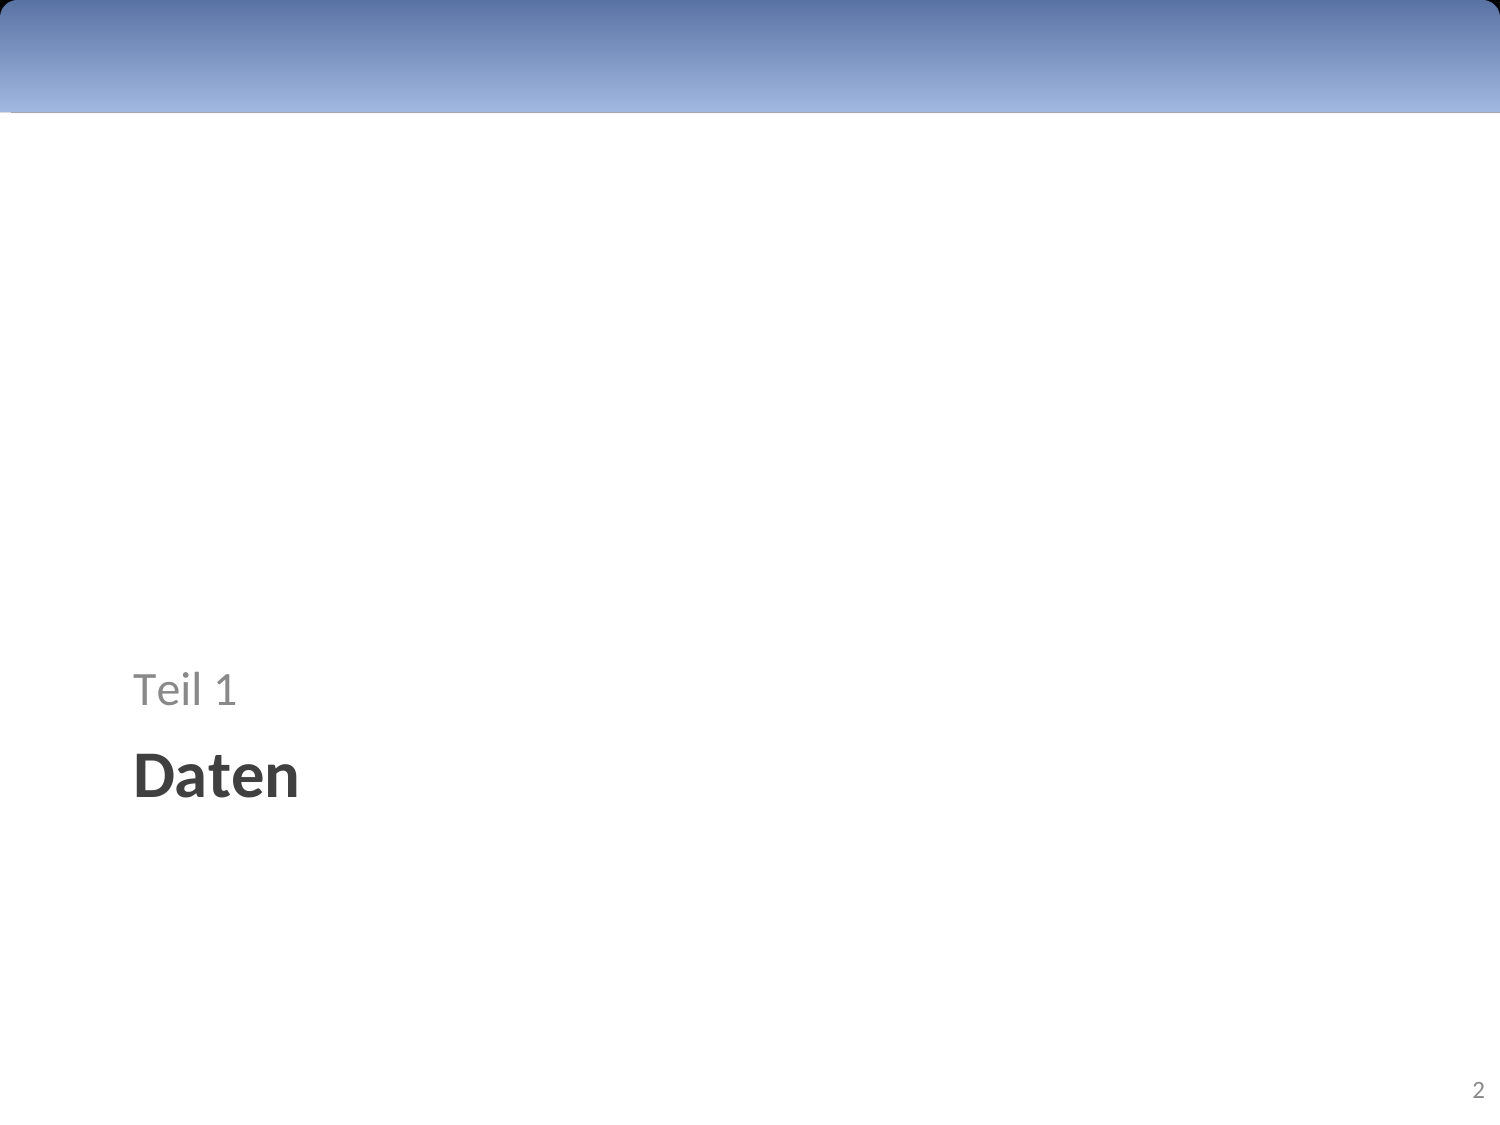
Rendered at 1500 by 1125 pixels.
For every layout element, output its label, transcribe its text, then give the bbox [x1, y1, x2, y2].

text_box Daten [118, 723, 1394, 947]
text_box Teil 1 [118, 476, 1394, 723]
text_box <Nummer> [1325, 1060, 1500, 1116]
